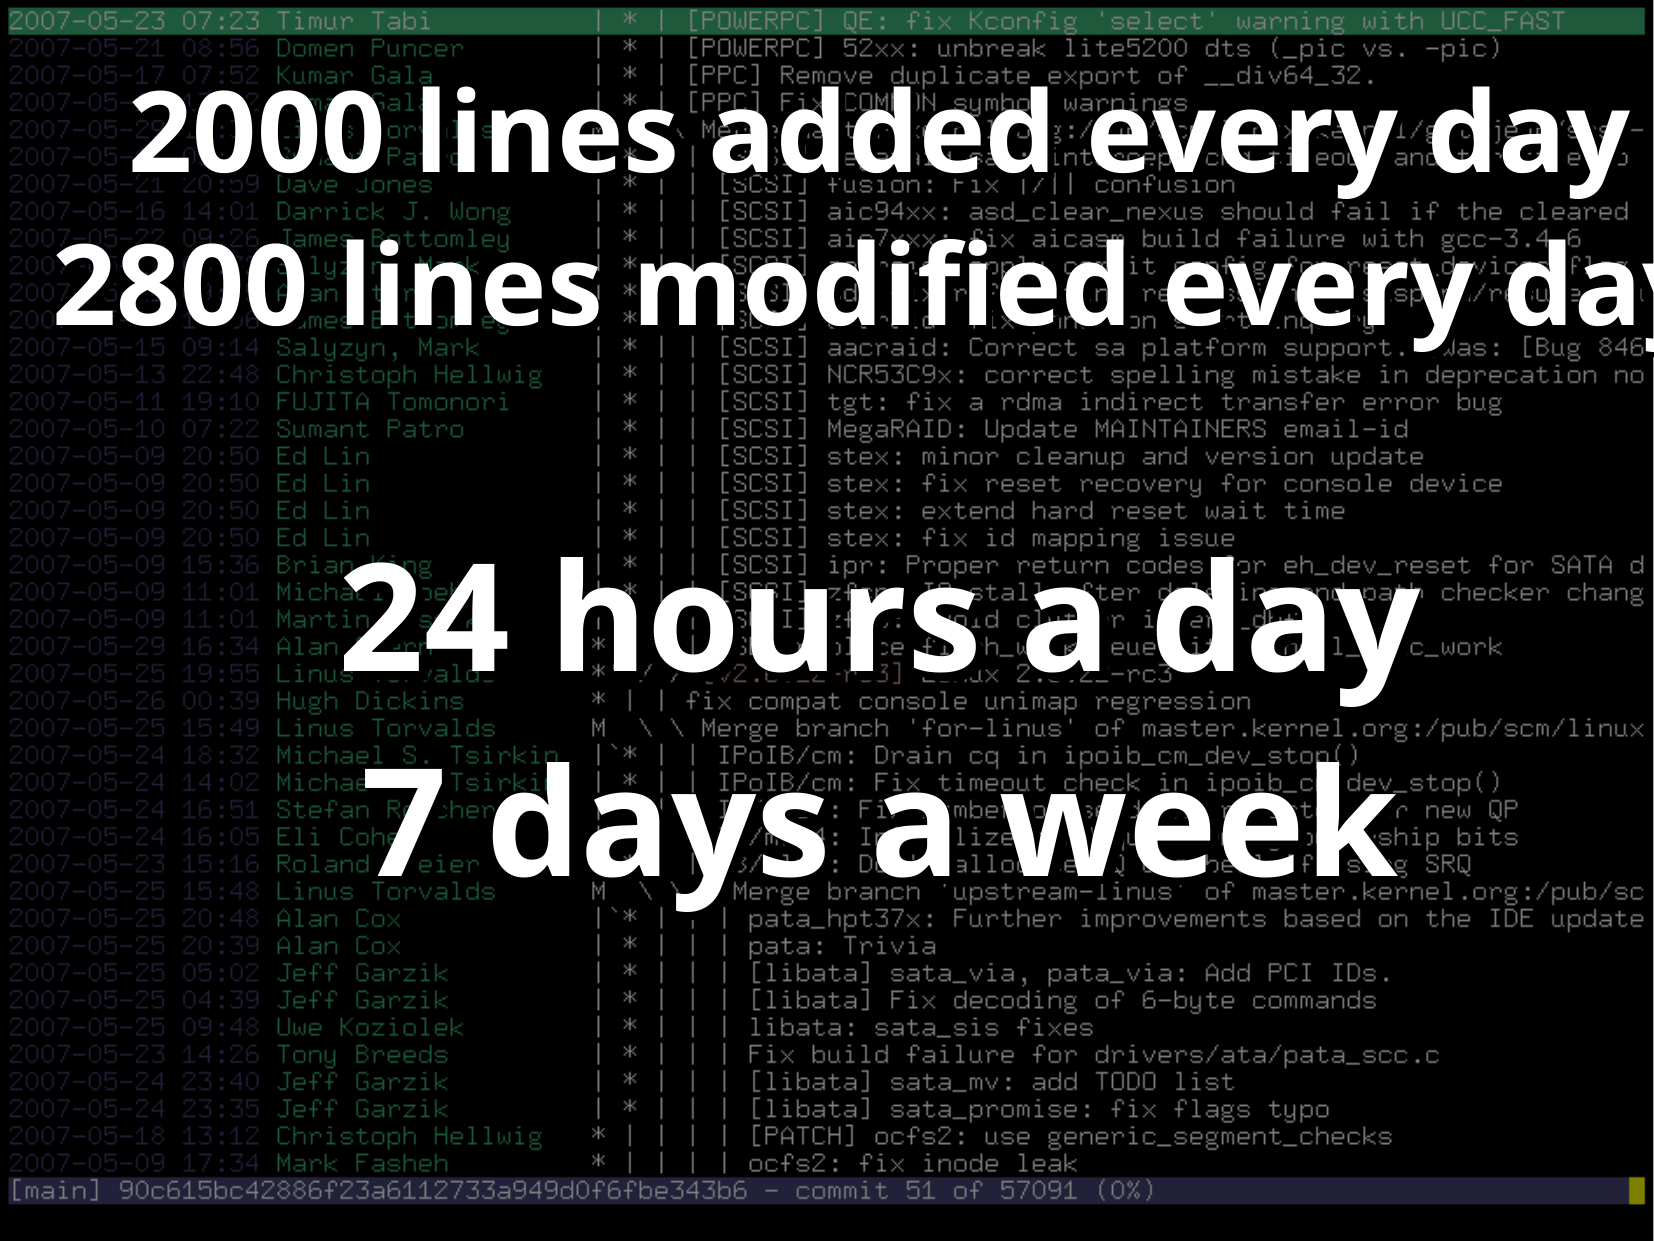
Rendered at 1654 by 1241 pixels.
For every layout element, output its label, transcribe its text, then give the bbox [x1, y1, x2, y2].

text_box 2000 lines added every day 2800 lines modified every day 24 hours a day 7 days a week [37, 44, 1638, 826]
picture [0, 0, 1654, 1241]
